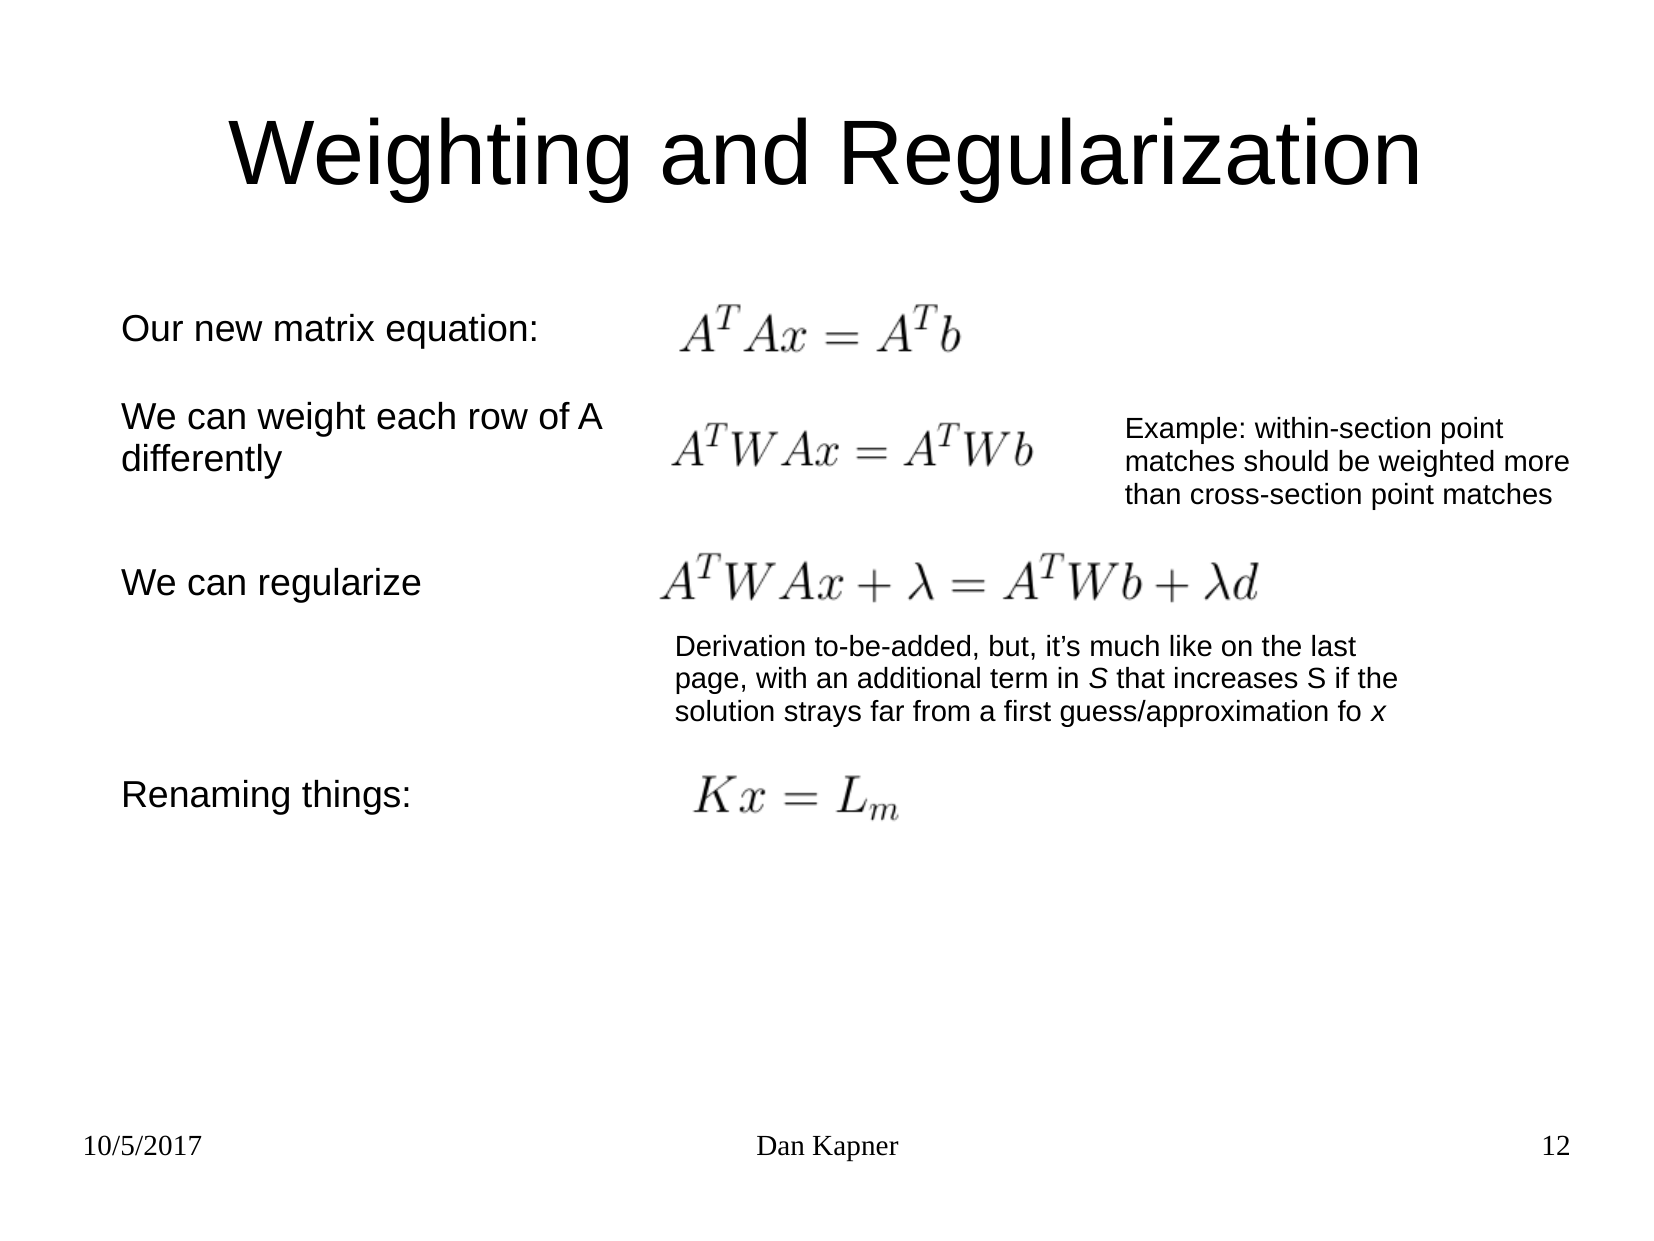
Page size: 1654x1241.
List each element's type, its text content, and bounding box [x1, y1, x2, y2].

picture [668, 749, 916, 847]
title Weighting and Regularization [82, 49, 1571, 257]
picture [646, 547, 1276, 623]
text_box We can regularize [106, 553, 632, 611]
picture [660, 404, 1051, 508]
text_box Example: within-section point matches should be weighted more than cross-section point matches [1110, 405, 1591, 519]
text_box Our new matrix equation: [106, 300, 632, 357]
text_box Renaming things: [106, 766, 632, 824]
picture [675, 292, 974, 376]
text_box Derivation to-be-added, but, it’s much like on the last page, with an additional term in S that increases S if the solution strays far from a first guess/approximation fo x [660, 622, 1441, 767]
text_box We can weight each row of A differently [106, 388, 632, 488]
